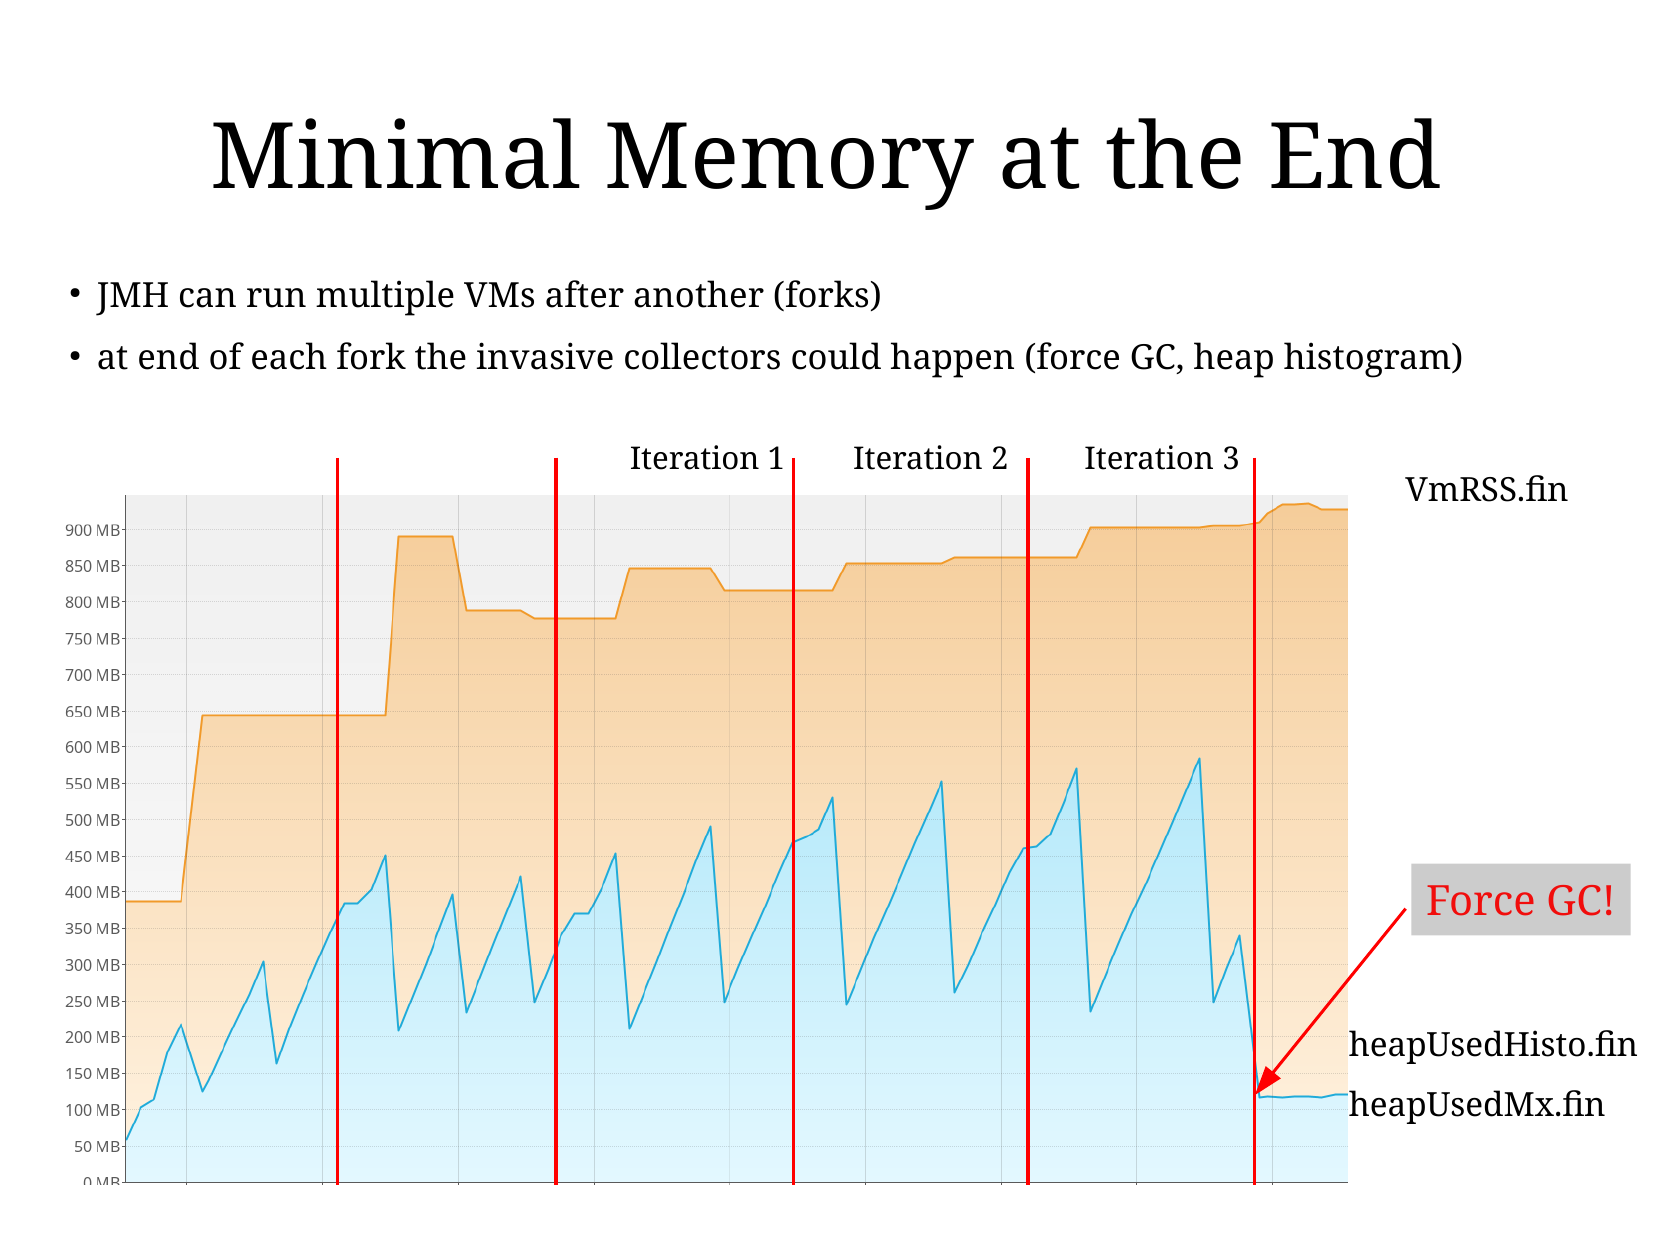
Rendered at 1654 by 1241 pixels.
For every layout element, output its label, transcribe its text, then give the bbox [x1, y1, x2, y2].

text_box Iteration 1 [606, 428, 828, 520]
text_box VmRSS.fin [1390, 458, 1584, 519]
text_box Force GC! [1411, 863, 1631, 936]
list JMH can run multiple VMs after another (forks) at end of each fork the invasive collectors could happen (force GC, heap histogram) [60, 270, 1486, 421]
picture [1256, 495, 1361, 1089]
picture [339, 495, 554, 1185]
picture [1030, 495, 1253, 1185]
text_box heapUsedMx.fin [1334, 1073, 1622, 1134]
text_box Iteration 2 [830, 428, 1046, 520]
picture [1256, 968, 1361, 1185]
text_box Iteration 3 [1061, 428, 1286, 520]
picture [795, 495, 1026, 1185]
picture [55, 495, 336, 1185]
text_box heapUsedHisto.fin [1334, 1013, 1654, 1074]
title Minimal Memory at the End [82, 49, 1571, 257]
picture [558, 495, 792, 1185]
